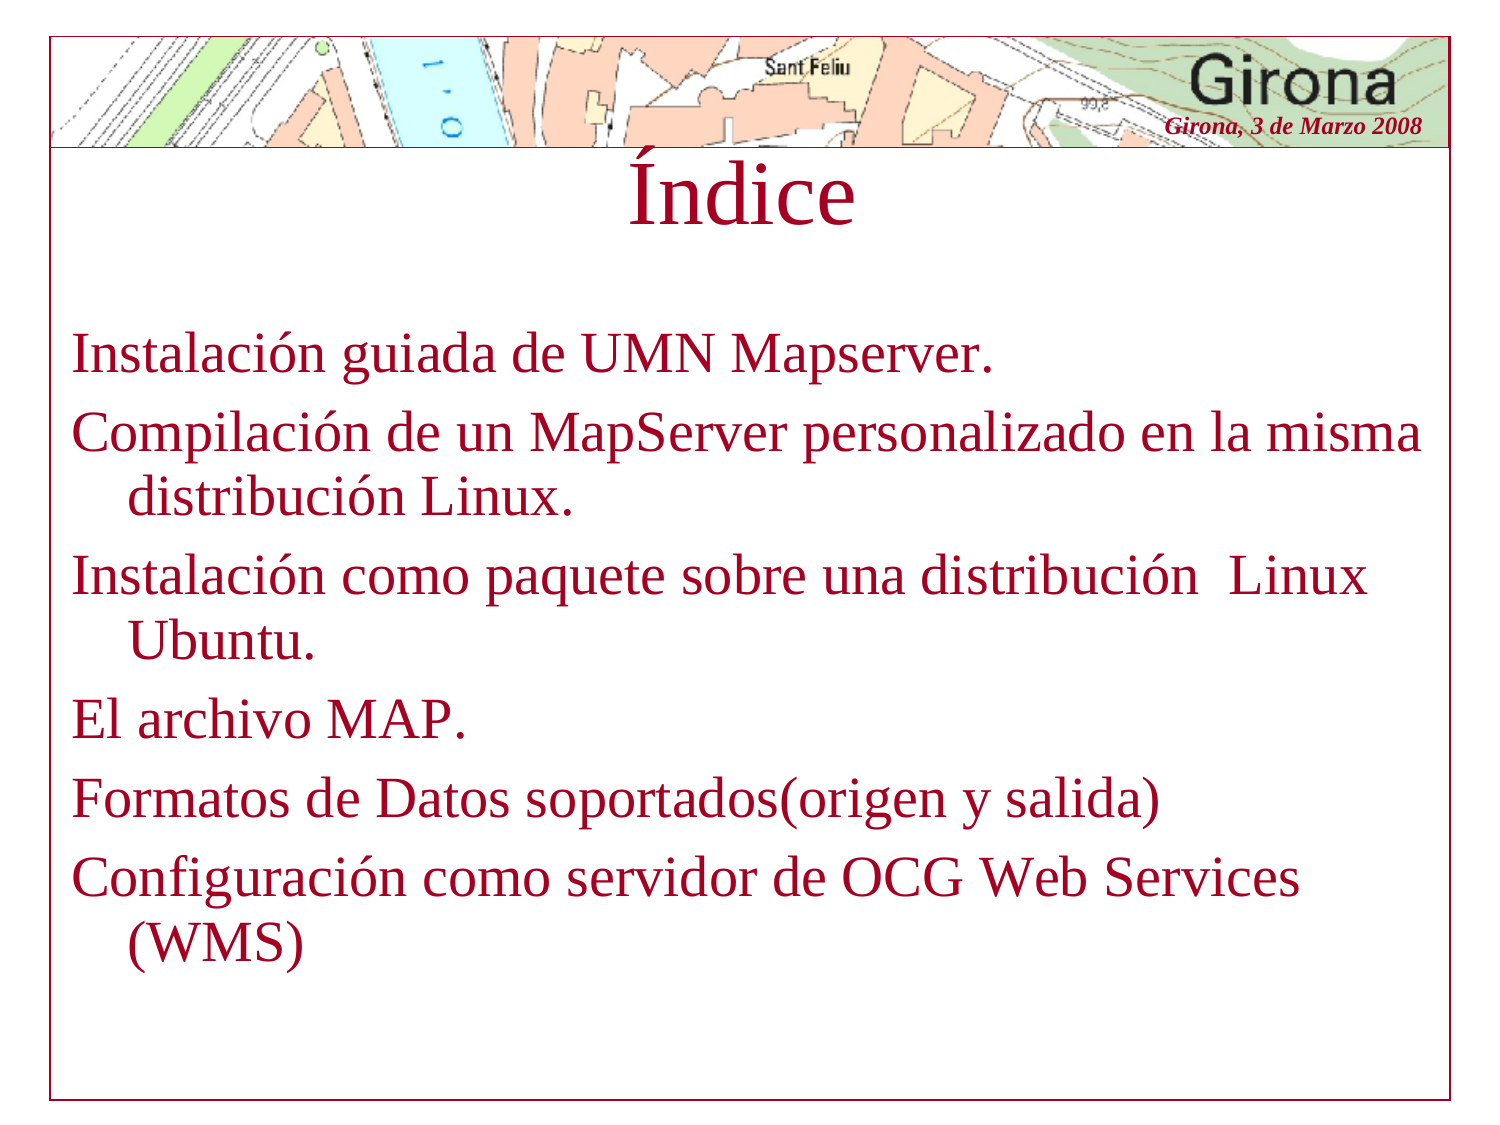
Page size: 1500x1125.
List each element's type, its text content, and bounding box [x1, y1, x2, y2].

title Índice [111, 131, 1374, 257]
picture [1310, 120, 1316, 131]
picture [51, 37, 1448, 147]
list Instalación guiada de UMN Mapserver. Compilación de un MapServer personalizado en la misma distribución Linux. Instalación como paquete sobre una distribución Linux Ubuntu. El archivo MAP. Formatos de Datos soportados(origen y salida) Configuración como servidor de OCG Web Services (WMS) [56, 312, 1444, 1051]
picture [1338, 124, 1348, 131]
